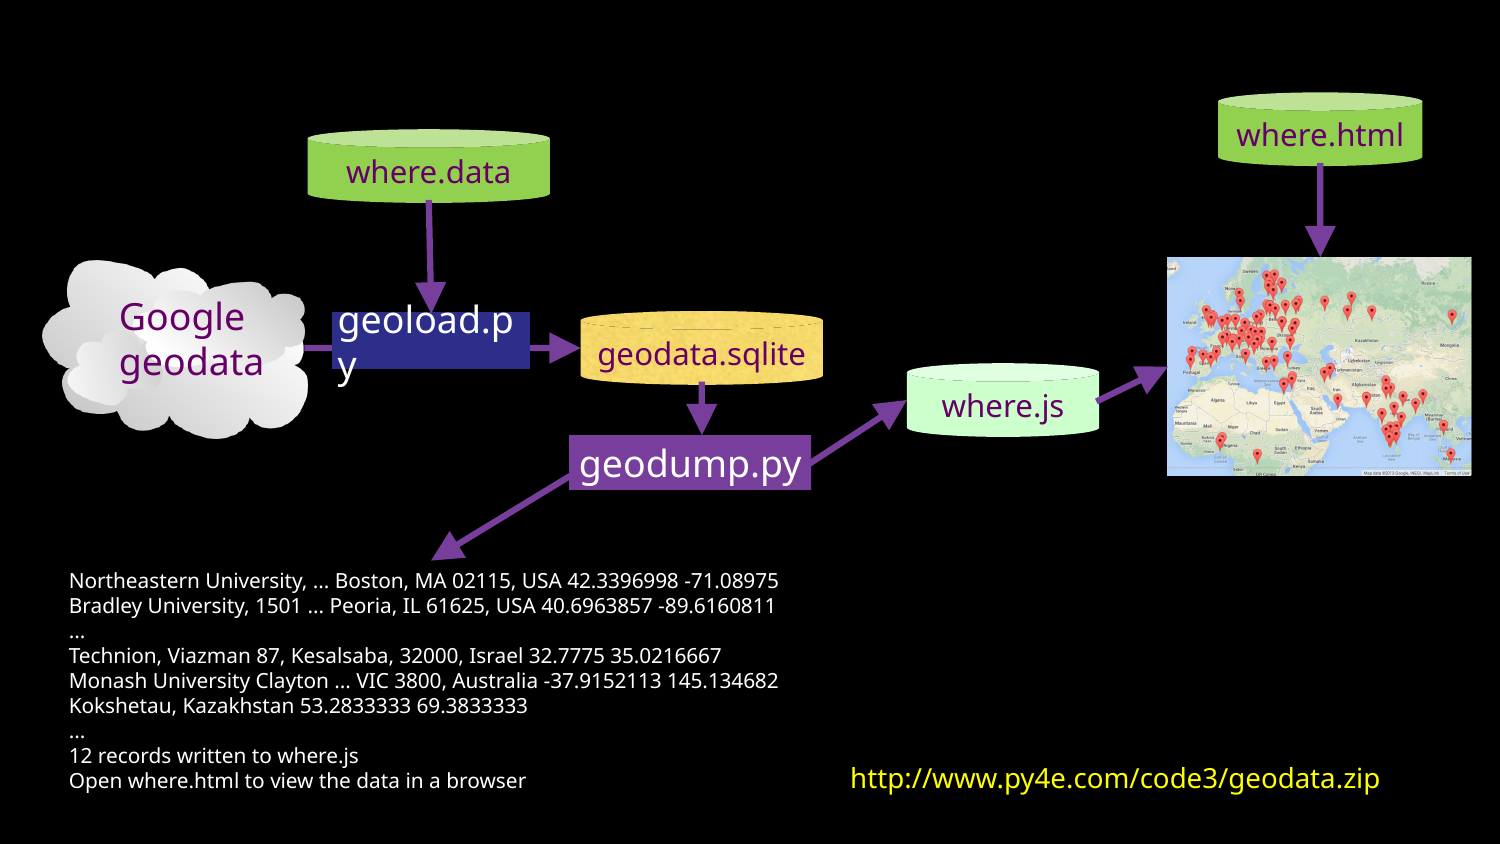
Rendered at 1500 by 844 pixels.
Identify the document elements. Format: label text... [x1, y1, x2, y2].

text_box http://www.py4e.com/code3/geodata.zip [841, 750, 1452, 797]
text_box Northeastern University, ... Boston, MA 02115, USA 42.3396998 -71.08975 Bradley University, 1501 ... Peoria, IL 61625, USA 40.6963857 -89.6160811 ... Technion, Viazman 87, Kesalsaba, 32000, Israel 32.7775 35.0216667 Monash University Clayton ... VIC 3800, Australia -37.9152113 145.134682 Kokshetau, Kazakhstan 53.2833333 69.3833333 ... 12 records written to where.js Open where.html to view the data in a browser [64, 560, 799, 801]
text_box geodata.sqlite [580, 321, 823, 385]
picture [1167, 257, 1473, 477]
text_box Google geodata [114, 287, 276, 388]
picture [42, 260, 308, 439]
text_box where.data [307, 139, 550, 203]
text_box geoload.py [333, 313, 530, 369]
text_box where.js [906, 373, 1100, 437]
text_box geodump.py [569, 435, 812, 490]
text_box where.html [1218, 103, 1423, 167]
